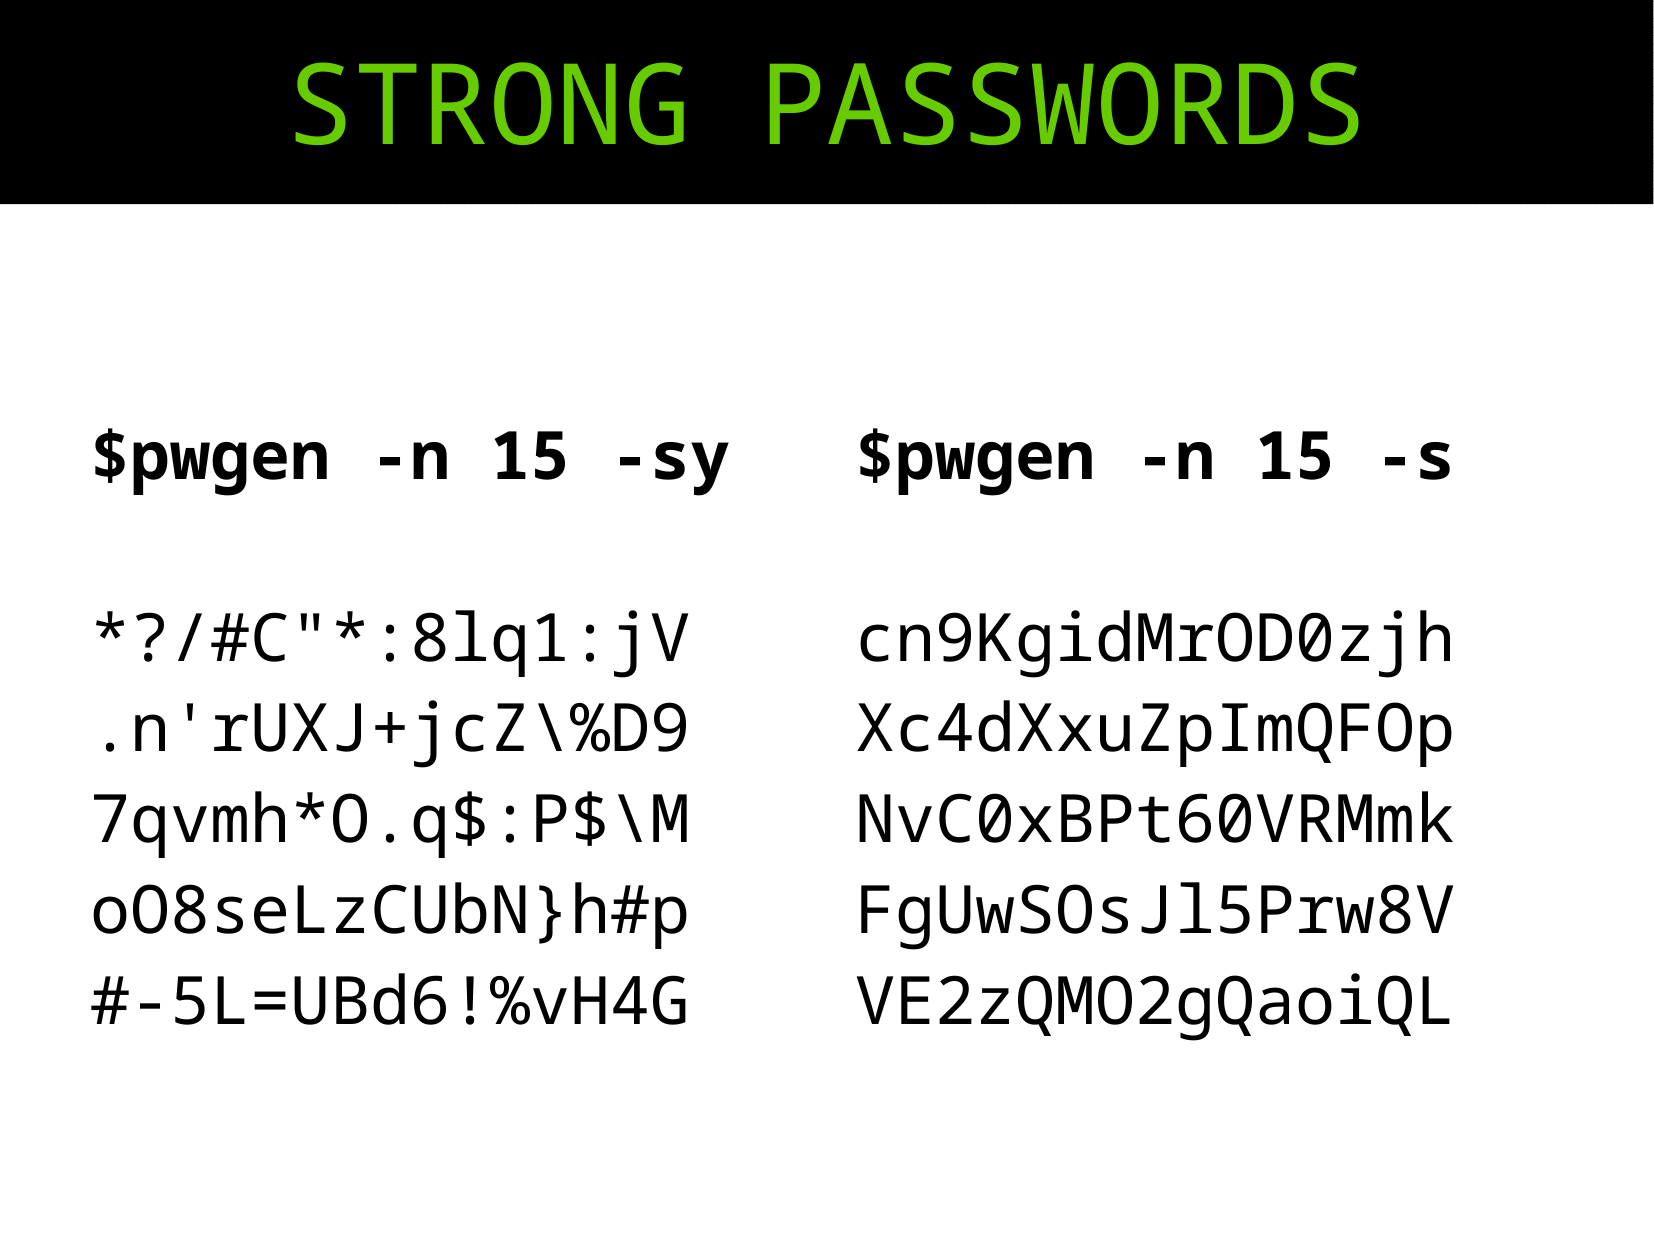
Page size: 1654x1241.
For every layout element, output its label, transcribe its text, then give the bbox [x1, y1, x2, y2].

title STRONG PASSWORDS [0, 0, 1654, 205]
subtitle $pwgen -n 15 -sy *?/#C"*:8lq1:jV .n'rUXJ+jcZ\%D9 7qvmh*O.q$:P$\M oO8seLzCUbN}h#p #-5L=UBd6!%vH4G [90, 305, 826, 1146]
text_box $pwgen -n 15 -s cn9KgidMrOD0zjh Xc4dXxuZpImQFOp NvC0xBPt60VRMmk FgUwSOsJl5Prw8V VE2zQMO2gQaoiQL [855, 305, 1591, 1146]
